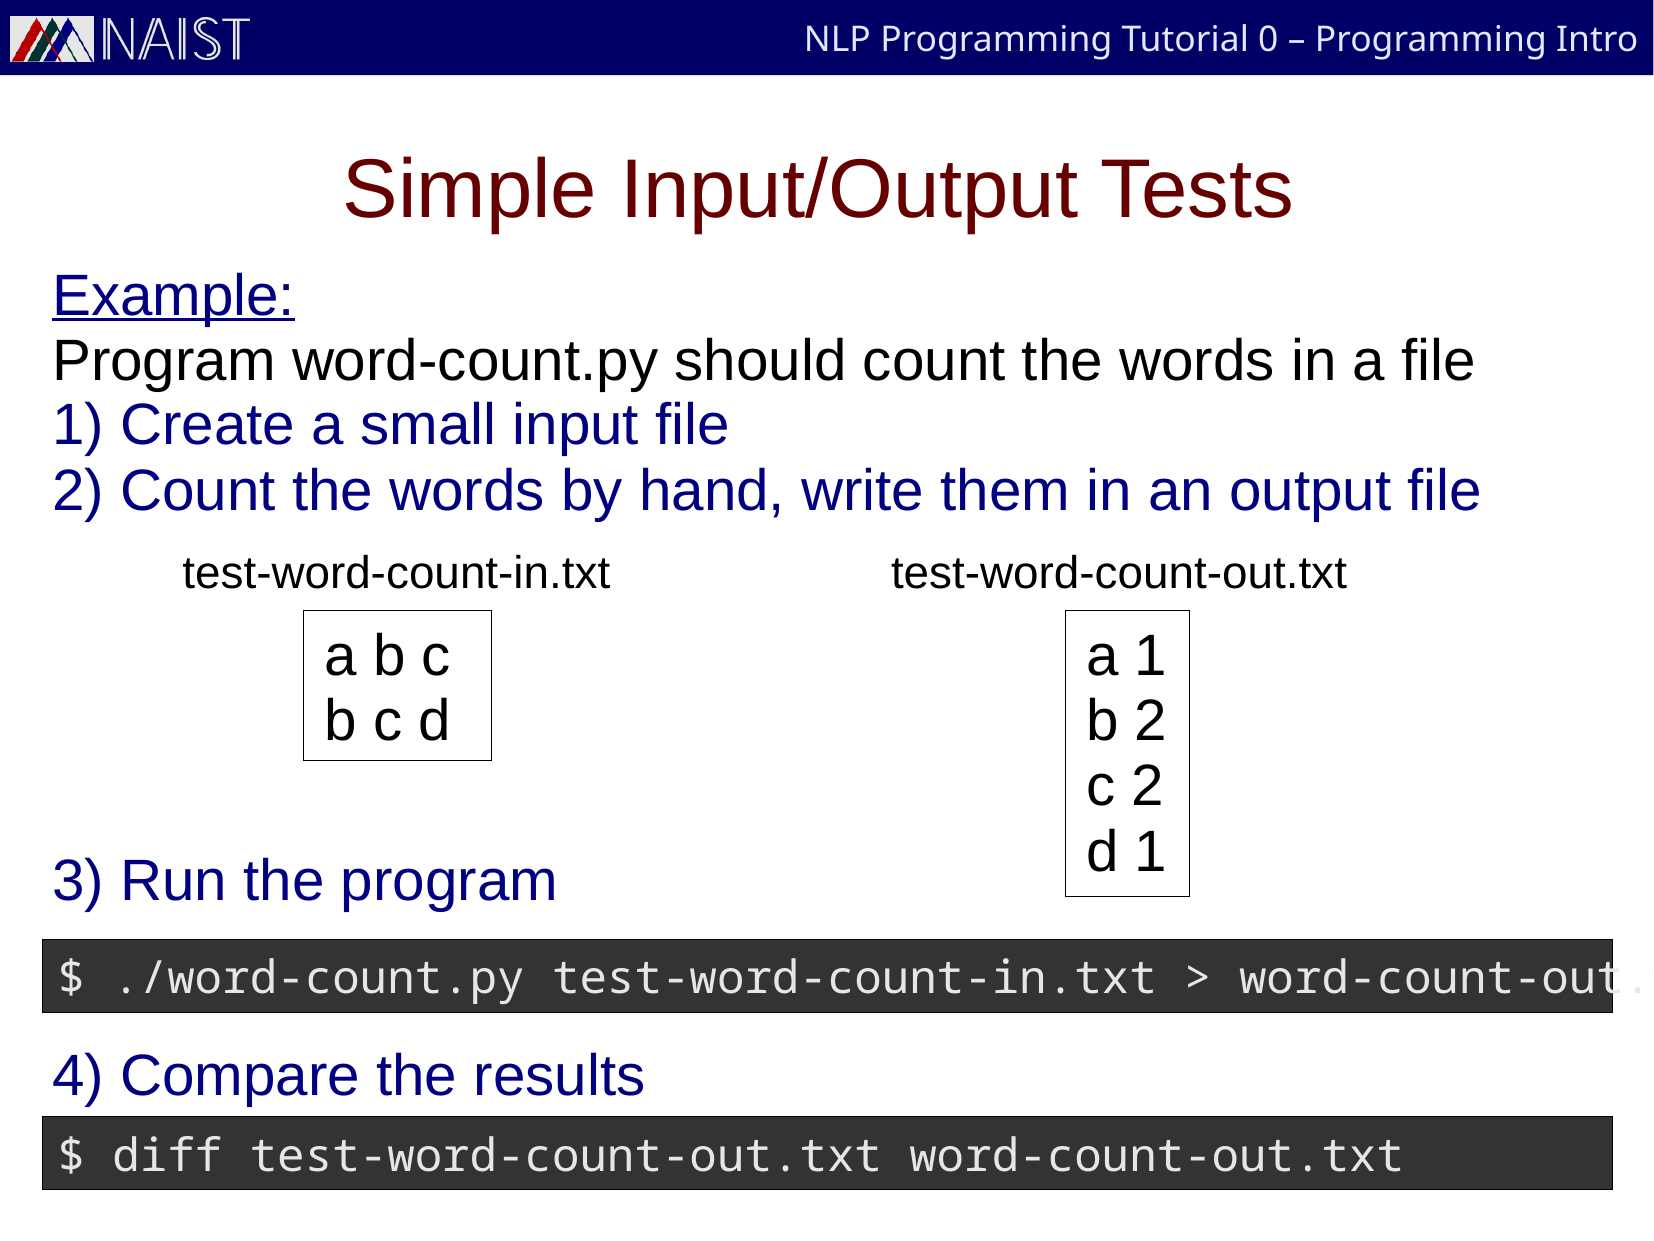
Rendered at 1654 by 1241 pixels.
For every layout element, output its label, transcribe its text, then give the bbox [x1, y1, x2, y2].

text_box $ ./word-count.py test-word-count-in.txt > word-count-out.txt [42, 939, 1613, 1013]
picture [10, 16, 94, 62]
picture [102, 17, 251, 60]
text_box a b c b c d [309, 615, 467, 760]
text_box a 1 b 2 c 2 d 1 [1071, 615, 1183, 891]
title Simple Input/Output Tests [75, 92, 1564, 285]
text_box test-word-count-in.txt [167, 539, 626, 606]
text_box test-word-count-out.txt [876, 539, 1363, 606]
text_box Example: Program word-count.py should count the words in a file 1) Create a small input file 2) Count the words by hand, write them in an output file 3) Run the program 4) Compare the results [37, 254, 1500, 1115]
text_box $ diff test-word-count-out.txt word-count-out.txt [42, 1116, 1613, 1190]
